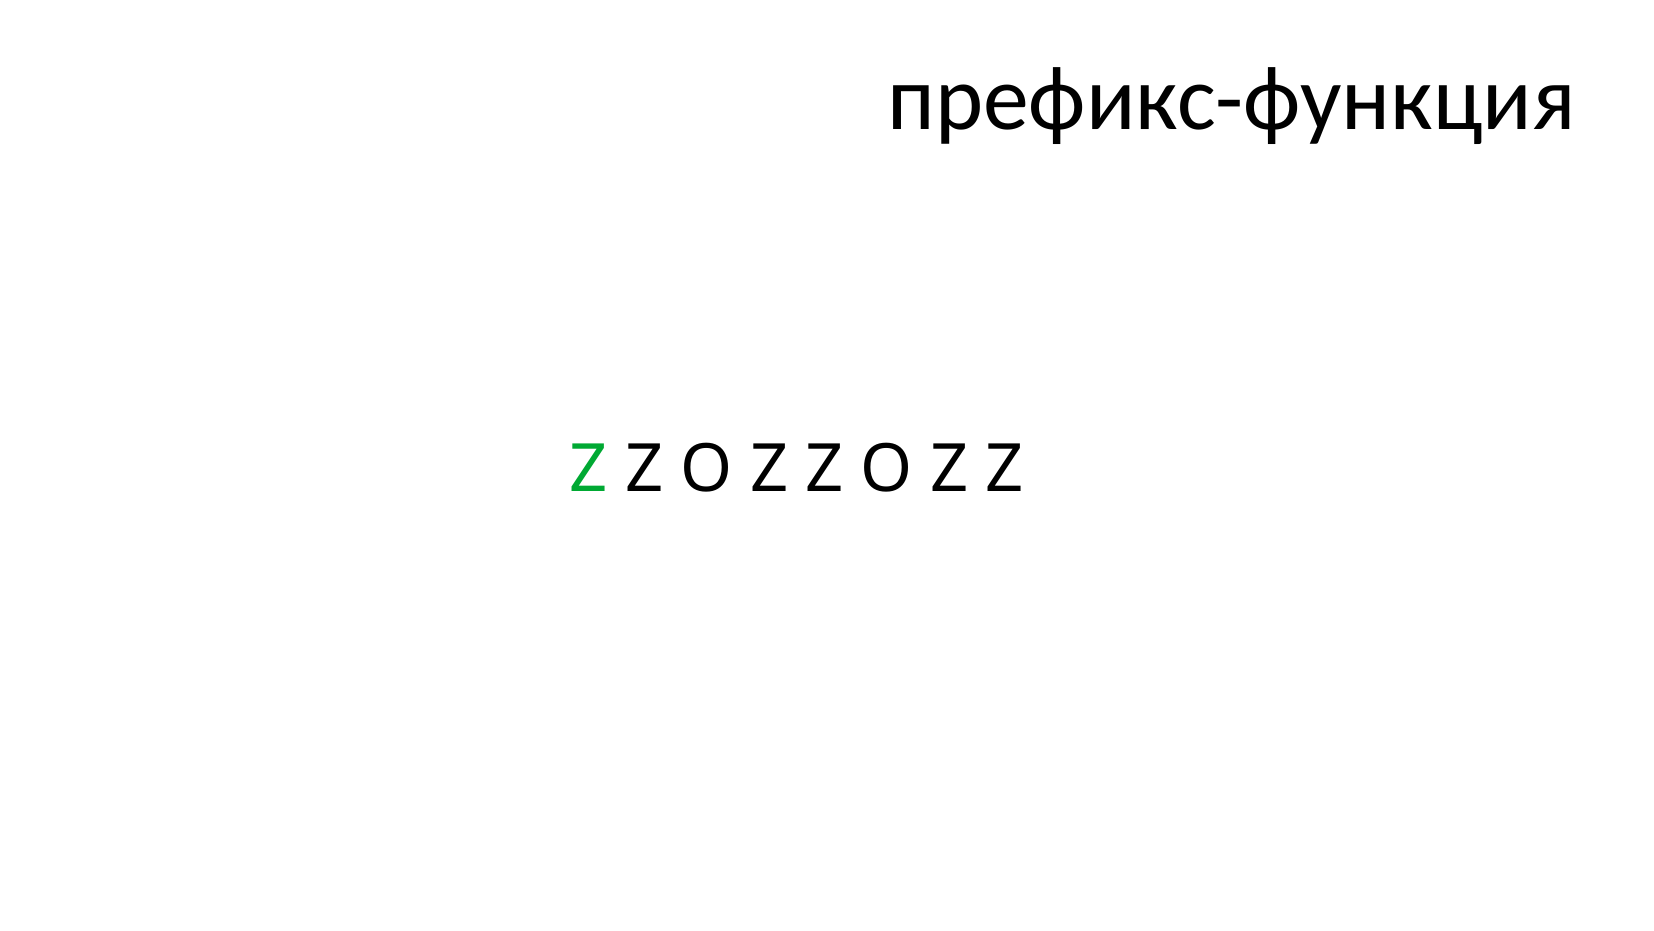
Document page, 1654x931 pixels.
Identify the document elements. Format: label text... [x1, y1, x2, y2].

text_box Z Z O Z Z O Z Z [555, 412, 1086, 511]
title префикс-функция [88, 29, 1577, 185]
